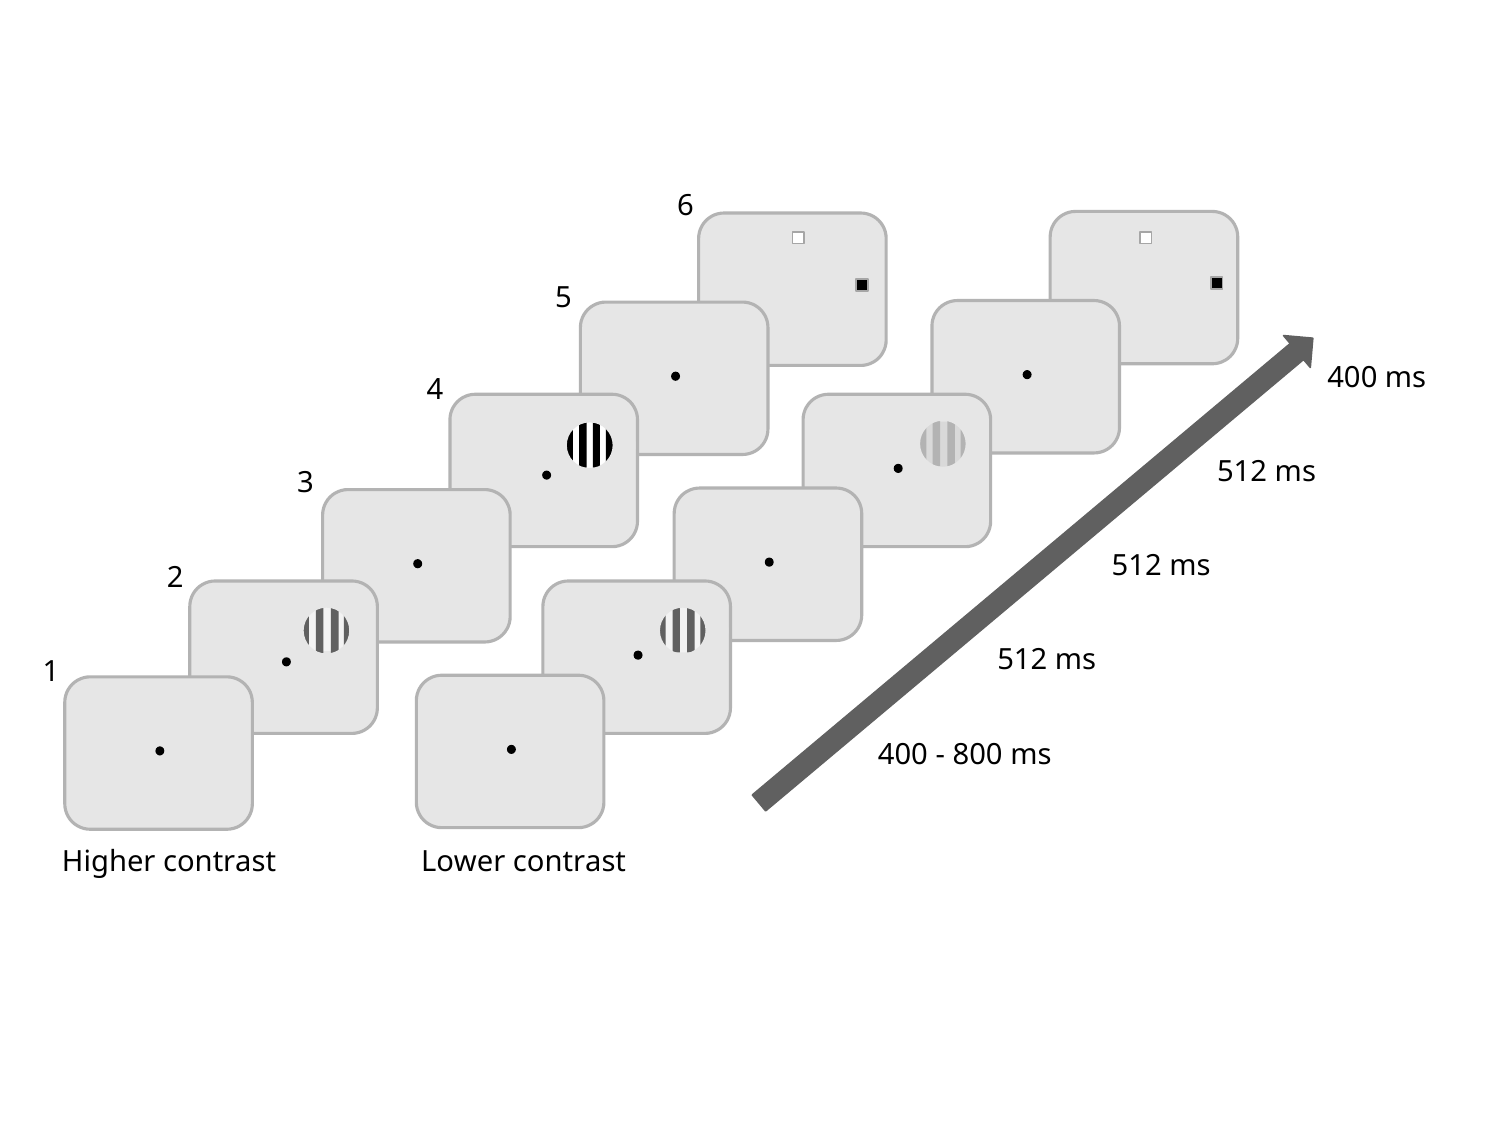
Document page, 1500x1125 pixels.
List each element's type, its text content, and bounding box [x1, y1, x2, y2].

text_box 512 ms [1202, 444, 1331, 495]
text_box 512 ms [1096, 538, 1226, 590]
text_box 1 [27, 645, 75, 695]
text_box 400 - 800 ms [863, 727, 1067, 779]
text_box Lower contrast [406, 834, 642, 886]
text_box 5 [540, 270, 587, 321]
text_box 2 [152, 550, 199, 602]
text_box [64, 213, 887, 830]
text_box Higher contrast [47, 835, 292, 886]
text_box 3 [282, 456, 329, 507]
text_box 4 [411, 362, 459, 413]
text_box 512 ms [982, 633, 1112, 684]
text_box [752, 335, 1313, 811]
text_box 400 ms [1312, 350, 1442, 401]
text_box [416, 211, 1238, 828]
text_box 6 [662, 178, 709, 230]
